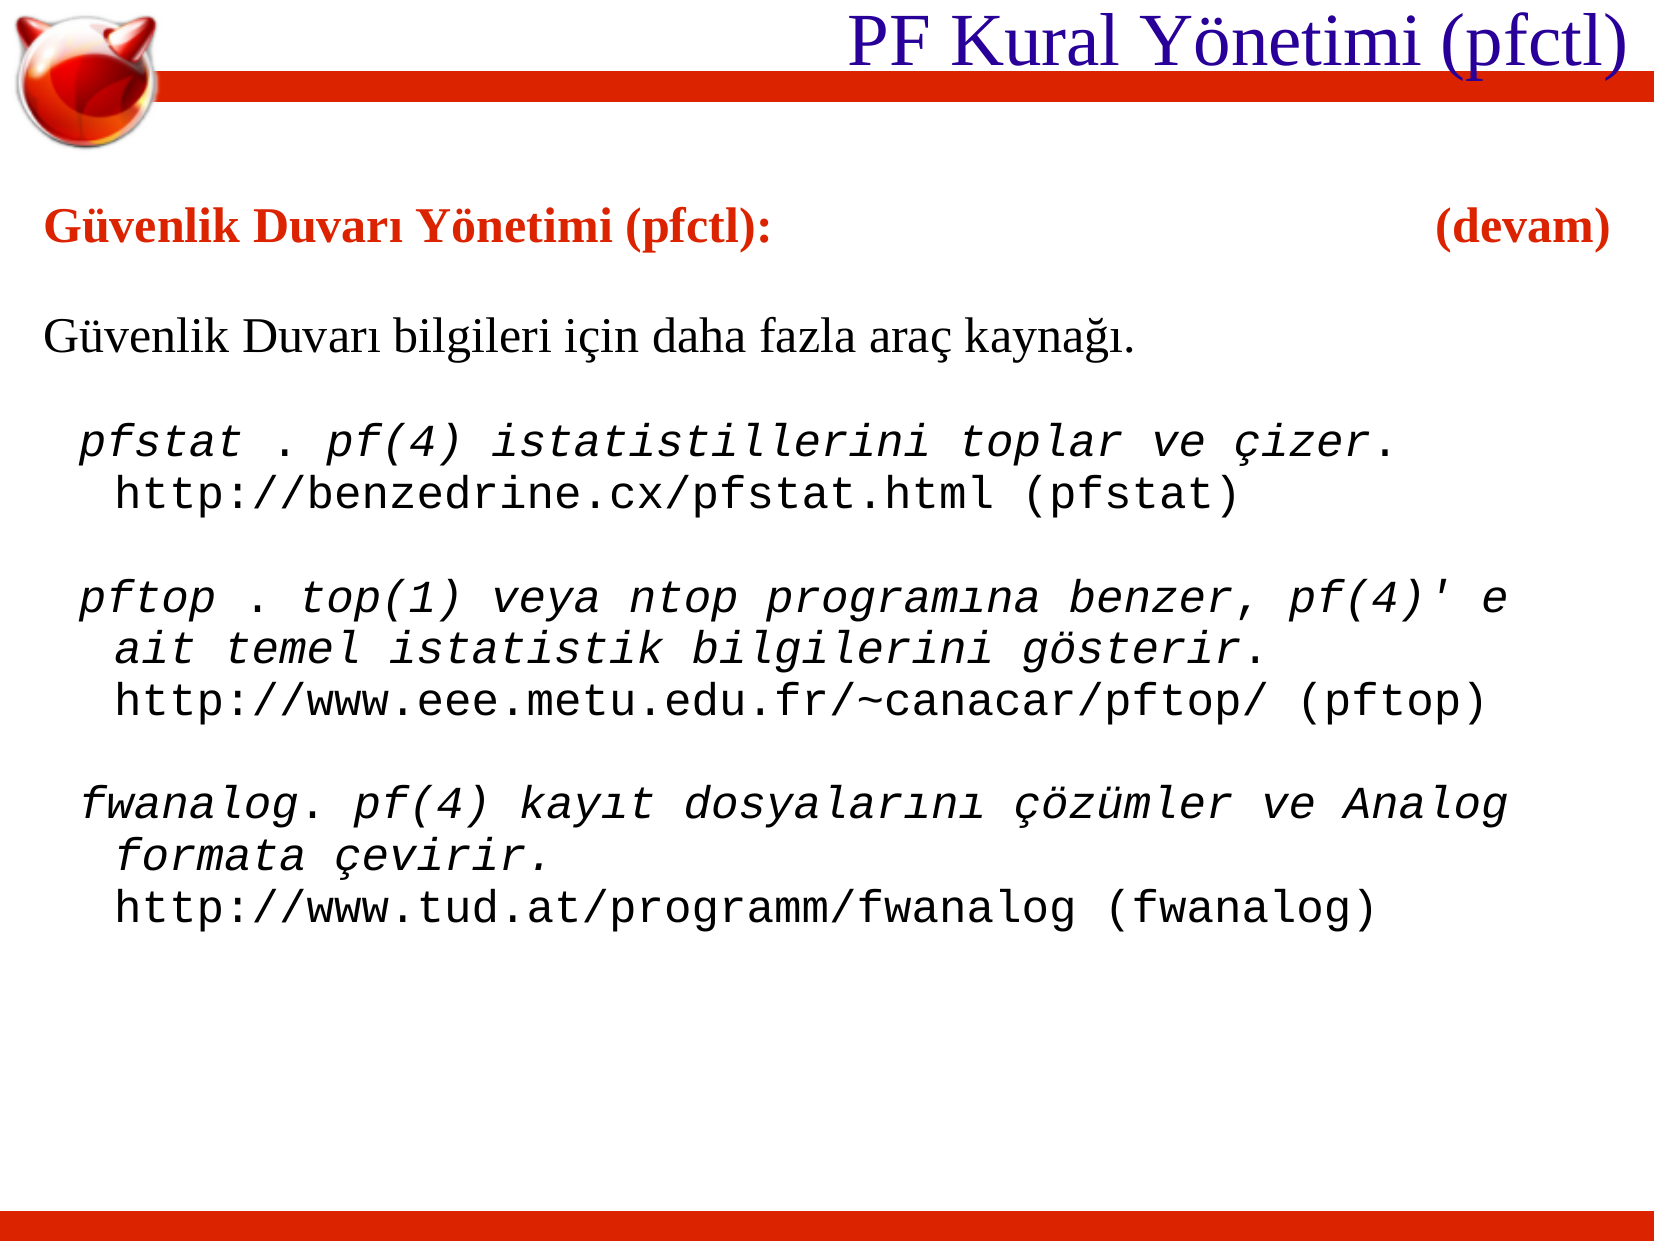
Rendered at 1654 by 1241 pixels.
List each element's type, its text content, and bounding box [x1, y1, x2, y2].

picture [10, 11, 165, 153]
text_box [0, 1211, 1654, 1241]
text_box Güvenlik Duvarı Yönetimi (pfctl): (devam) Güvenlik Duvarı bilgileri için daha fazla araç kaynağı. pfstat . pf(4) istatistillerini toplar ve çizer. http://benzedrine.cx/pfstat.html (pfstat) pftop . top(1) veya ntop programına benzer, pf(4)' e ait temel istatistik bilgilerini gösterir. http://www.eee.metu.edu.fr/~canacar/pftop/ (pftop) fwanalog. pf(4) kayıt dosyalarını çözümler ve Analog formata çevirir. http://www.tud.at/programm/fwanalog (fwanalog) [43, 197, 1612, 914]
text_box [165, 71, 1654, 102]
text_box PF Kural Yönetimi (pfctl) [714, 0, 1648, 83]
